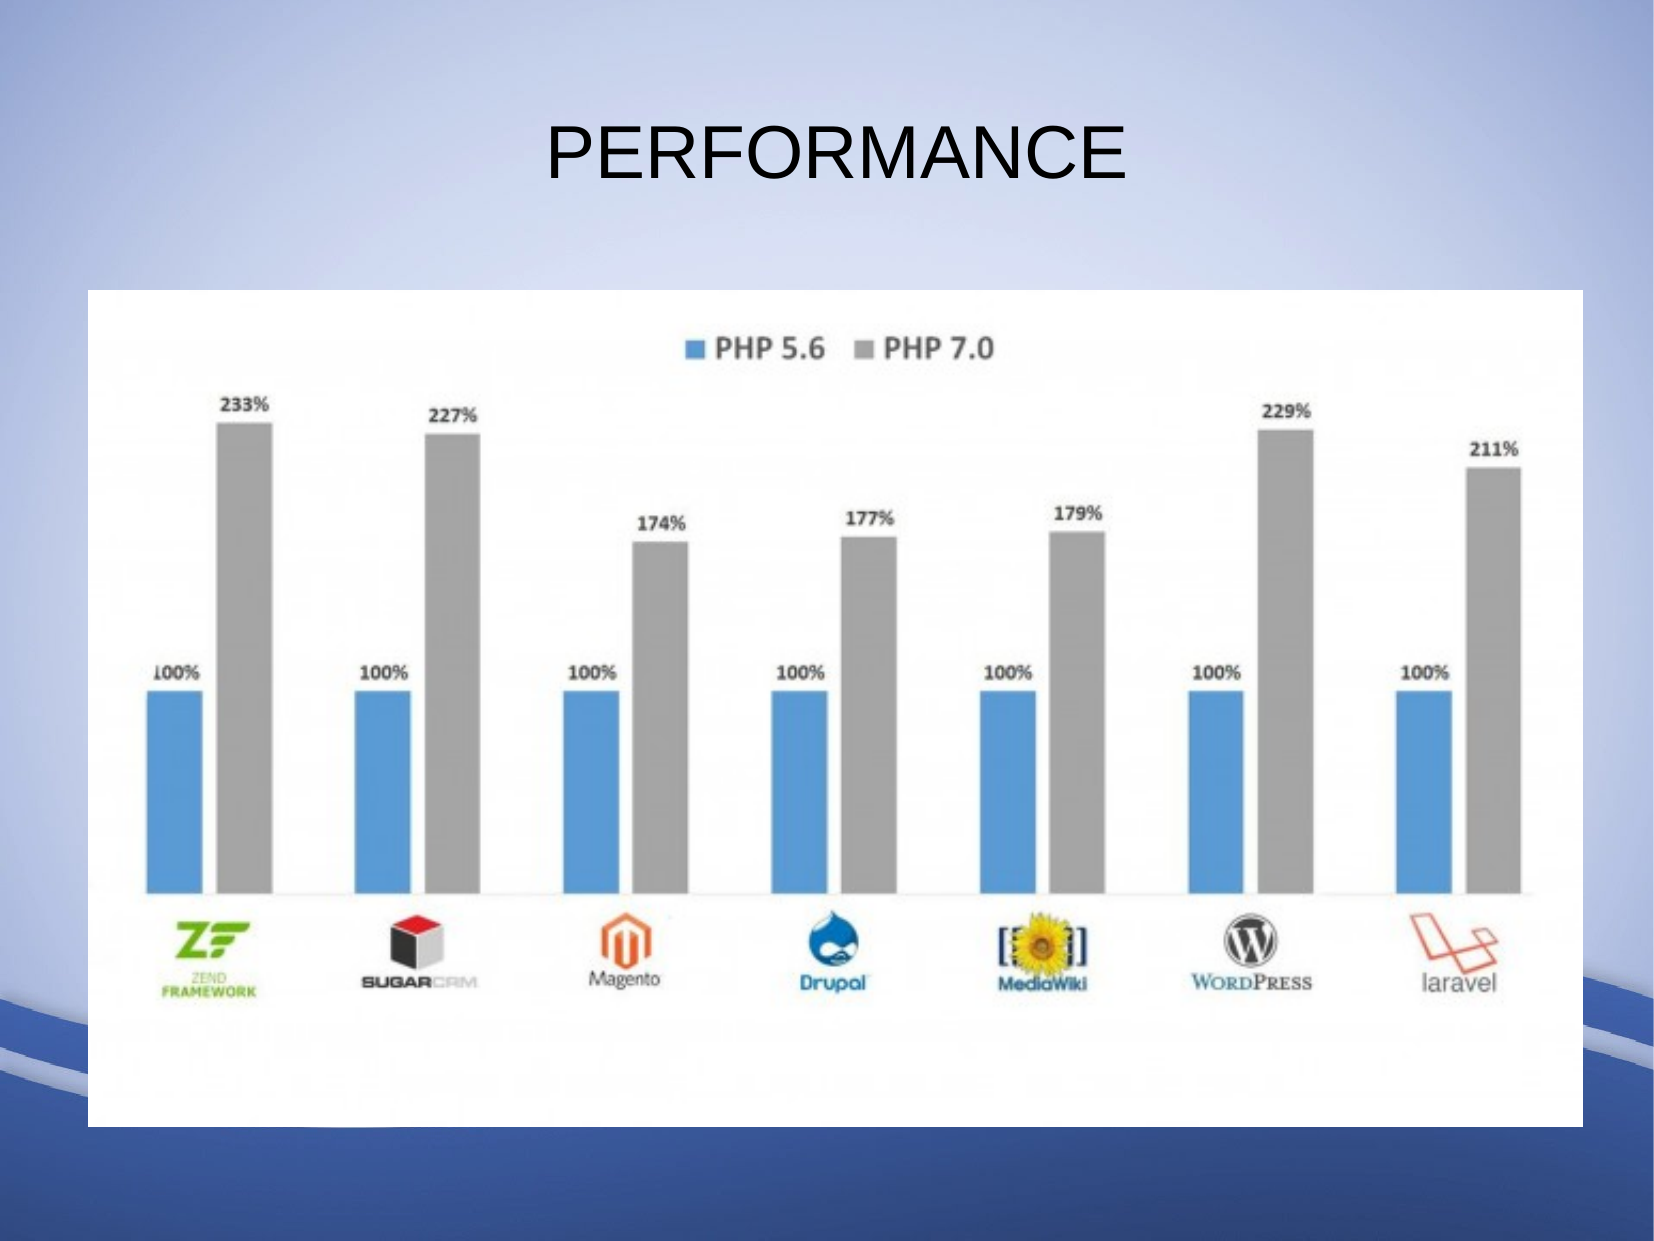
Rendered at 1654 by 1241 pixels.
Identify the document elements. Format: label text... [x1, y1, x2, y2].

title PERFORMANCE [82, 49, 1571, 257]
picture [0, 0, 1654, 1241]
